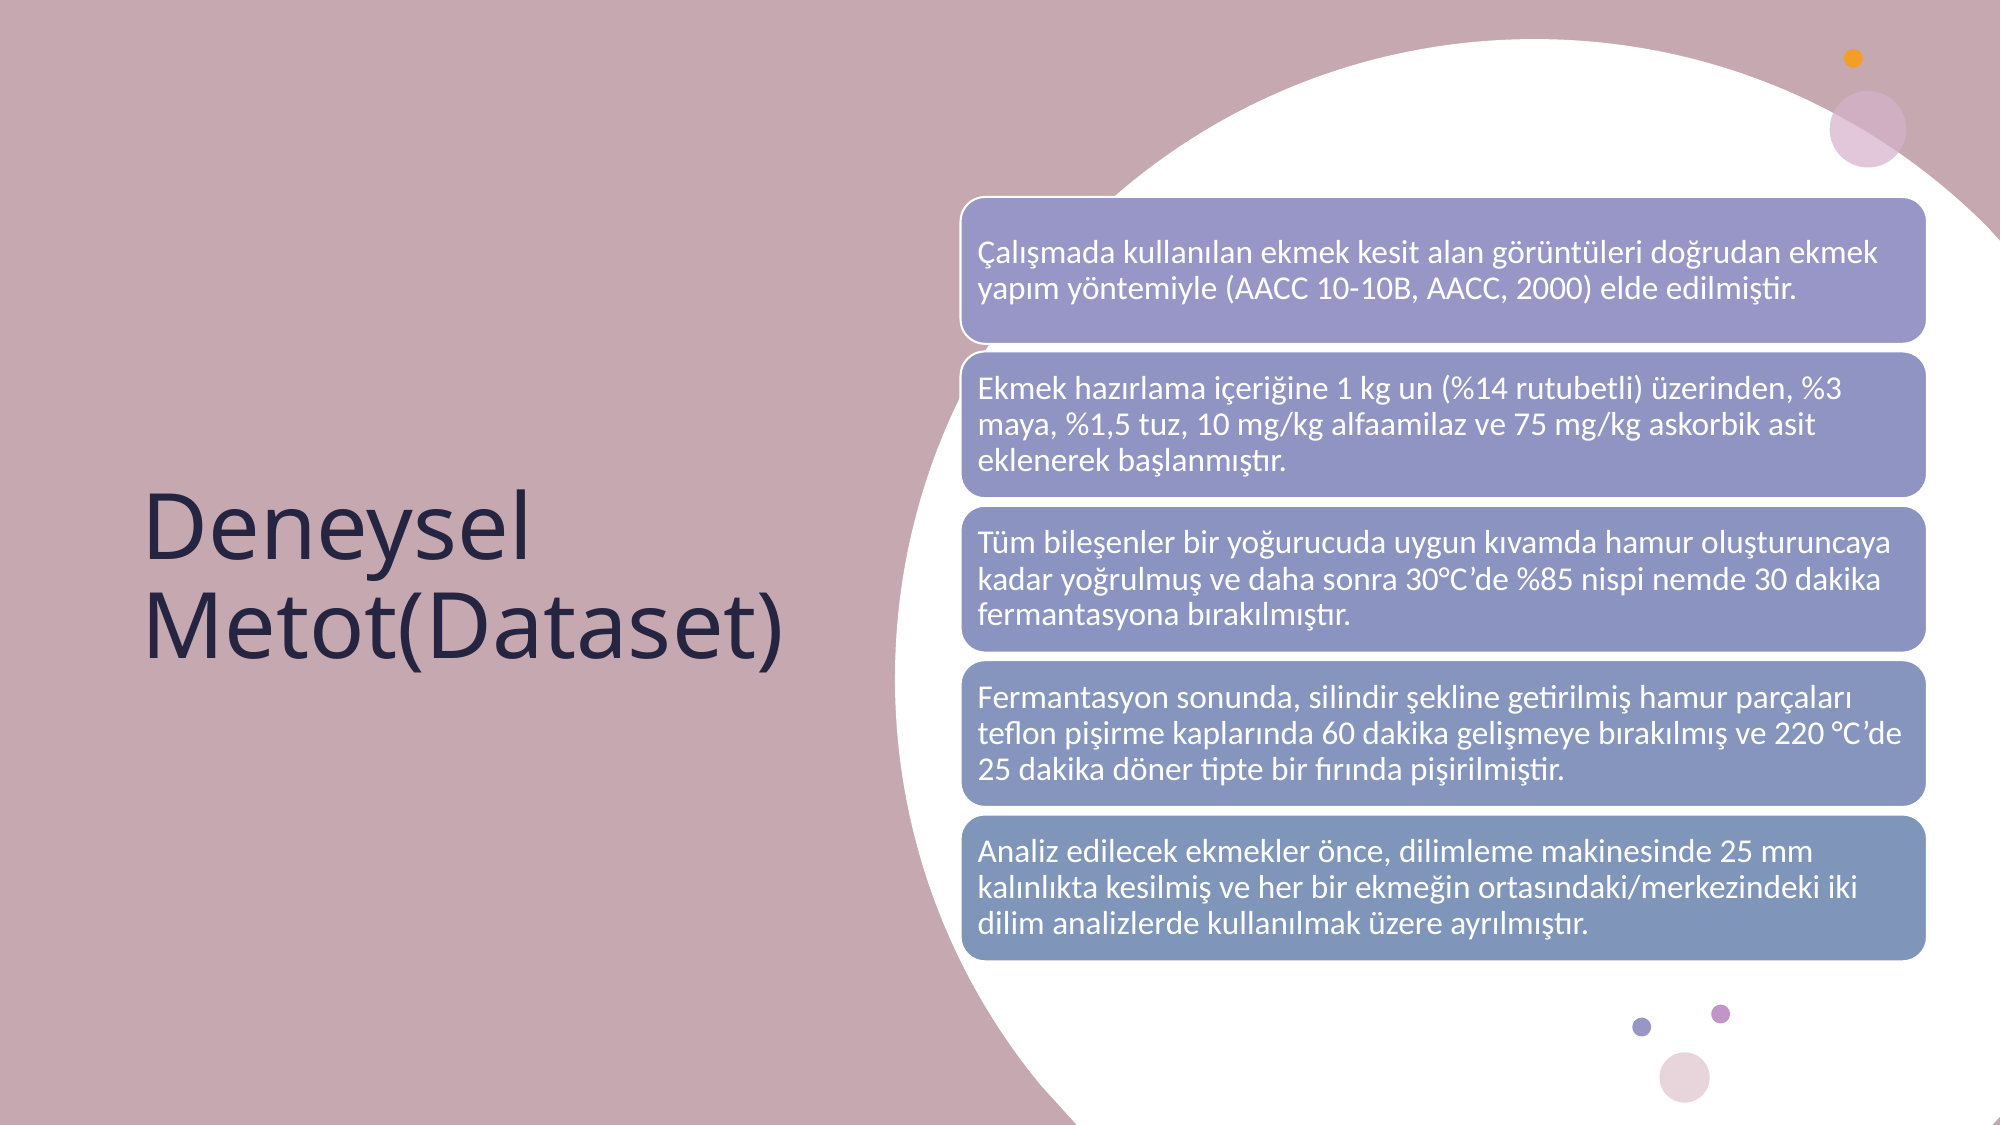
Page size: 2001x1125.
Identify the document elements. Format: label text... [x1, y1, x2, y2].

text_box Ekmek hazırlama içeriğine 1 kg un (%14 rutubetli) üzerinden, %3 maya, %1,5 tuz, 10 mg/kg alfaamilaz ve 75 mg/kg askorbik asit eklenerek başlanmıştır. [960, 351, 1928, 499]
text_box [0, 0, 2000, 1125]
text_box Analiz edilecek ekmekler önce, dilimleme makinesinde 25 mm kalınlıkta kesilmiş ve her bir ekmeğin ortasındaki/merkezindeki iki dilim analizlerde kullanılmak üzere ayrılmıştır. [960, 814, 1928, 962]
text_box Tüm bileşenler bir yoğurucuda uygun kıvamda hamur oluşturuncaya kadar yoğrulmuş ve daha sonra 30°C’de %85 nispi nemde 30 dakika fermantasyona bırakılmıştır. [960, 505, 1928, 653]
text_box Çalışmada kullanılan ekmek kesit alan görüntüleri doğrudan ekmek yapım yöntemiyle (AACC 10-10B, AACC, 2000) elde edilmiştir. [960, 196, 1928, 344]
title Deneysel Metot(Dataset) [126, 156, 883, 1003]
text_box Fermantasyon sonunda, silindir şekline getirilmiş hamur parçaları teflon pişirme kaplarında 60 dakika gelişmeye bırakılmış ve 220 °C’de 25 dakika döner tipte bir fırında pişirilmiştir. [960, 660, 1928, 807]
